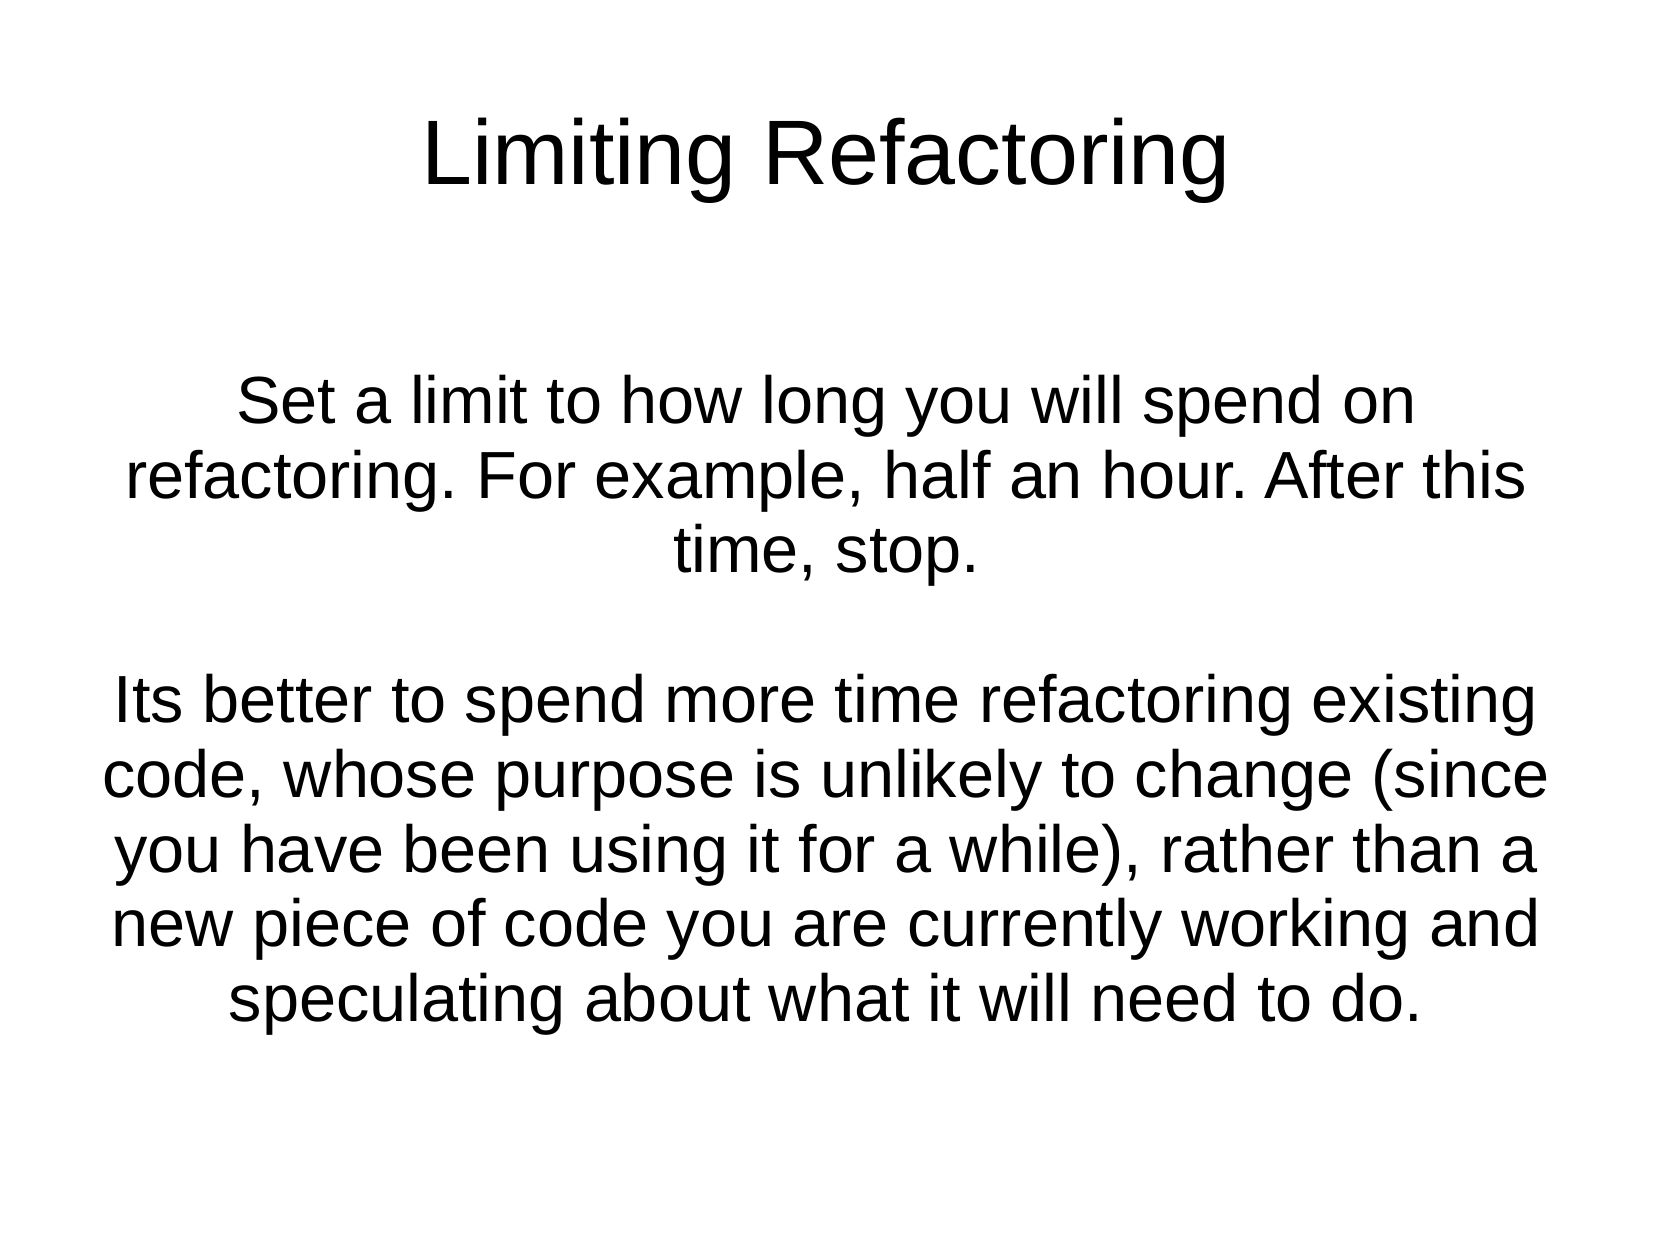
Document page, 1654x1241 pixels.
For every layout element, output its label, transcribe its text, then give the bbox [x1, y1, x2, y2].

subtitle Set a limit to how long you will spend on refactoring. For example, half an hour. After this time, stop. Its better to spend more time refactoring existing code, whose purpose is unlikely to change (since you have been using it for a while), rather than a new piece of code you are currently working and speculating about what it will need to do. [82, 297, 1571, 1102]
title Limiting Refactoring [82, 56, 1571, 250]
